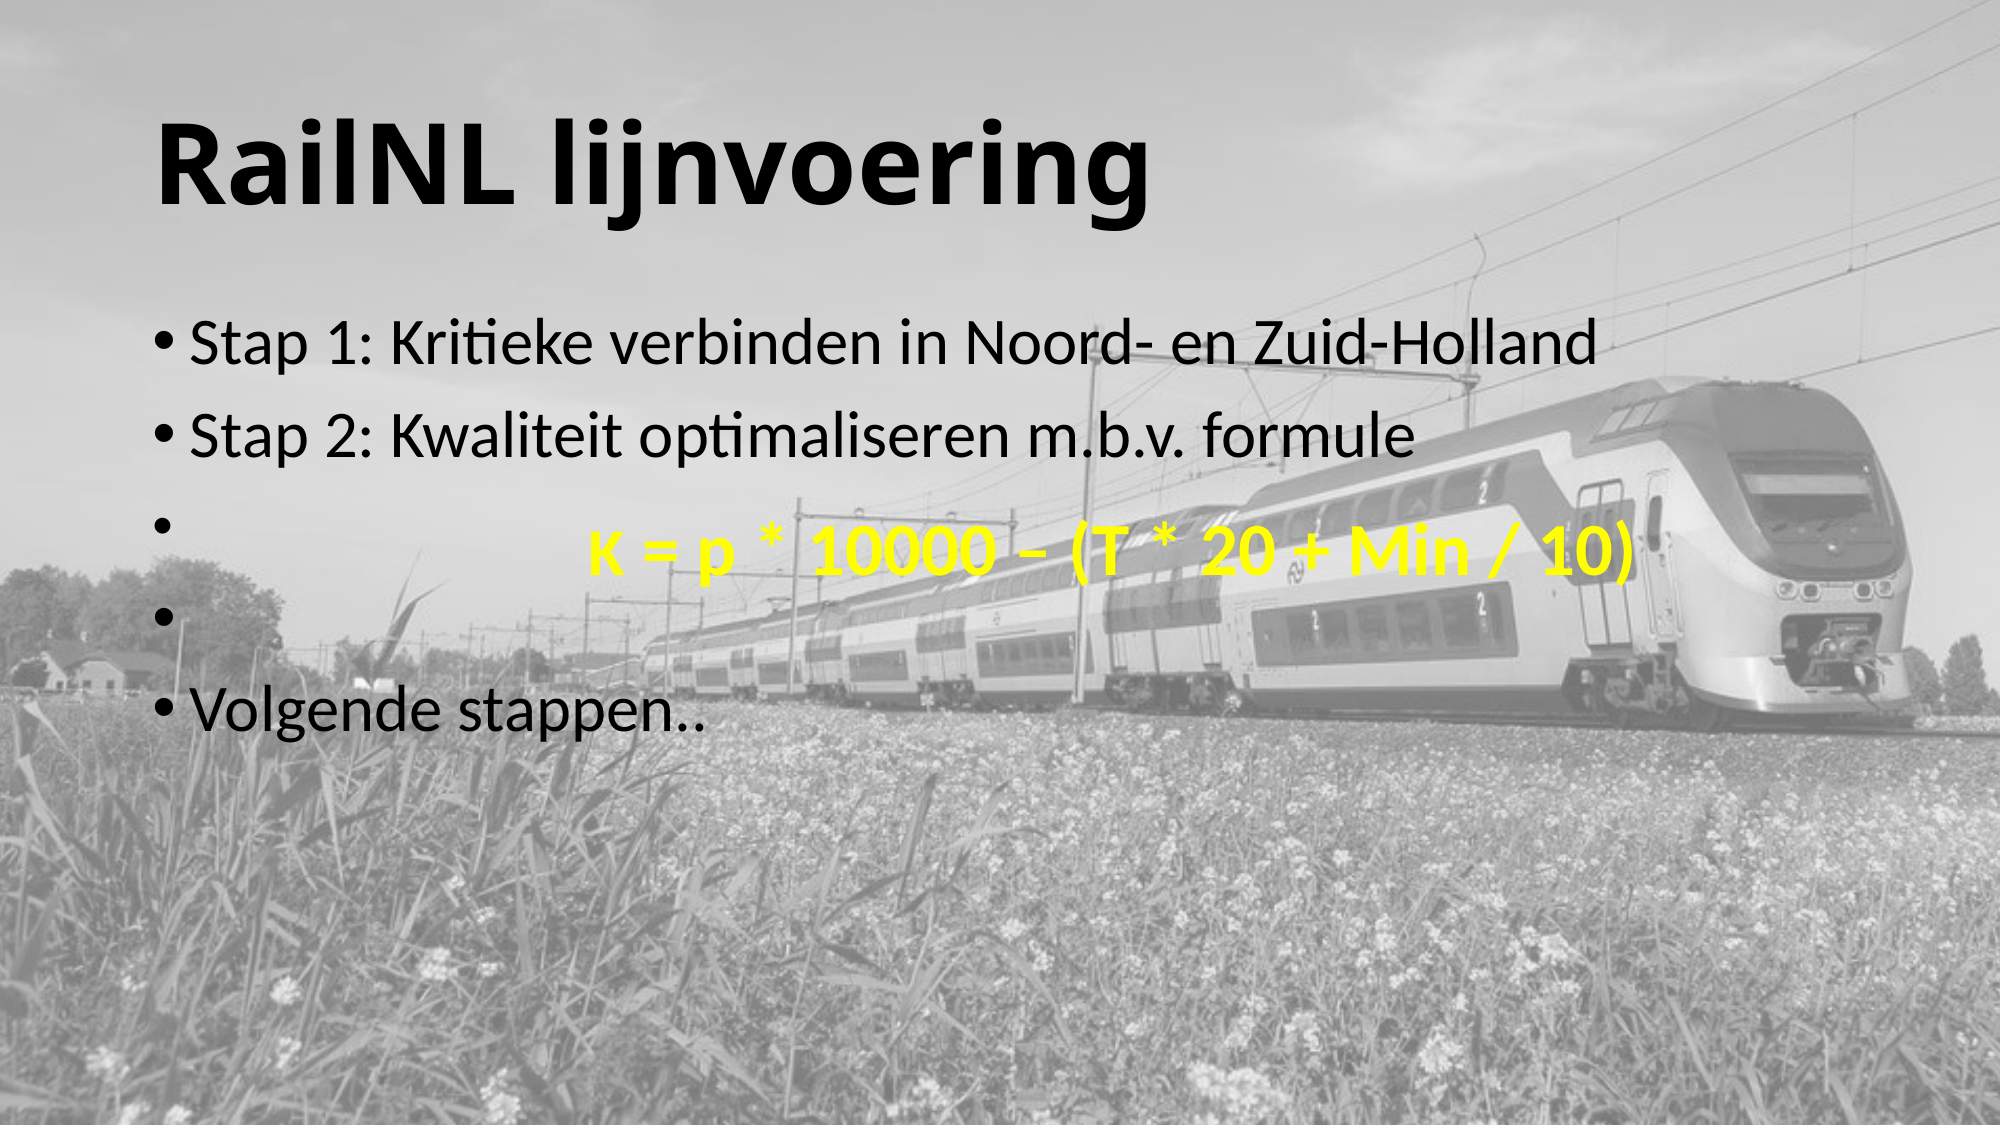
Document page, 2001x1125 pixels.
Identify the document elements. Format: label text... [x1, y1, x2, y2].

list Stap 1: Kritieke verbinden in Noord- en Zuid-Holland Stap 2: Kwaliteit optimaliseren m.b.v. formule Volgende stappen.. [137, 299, 1935, 1014]
picture [0, 0, 2000, 1125]
text_box K = p * 10000 – (T * 20 + Min / 10) [573, 493, 1677, 600]
title RailNL lijnvoering [137, 59, 1863, 278]
